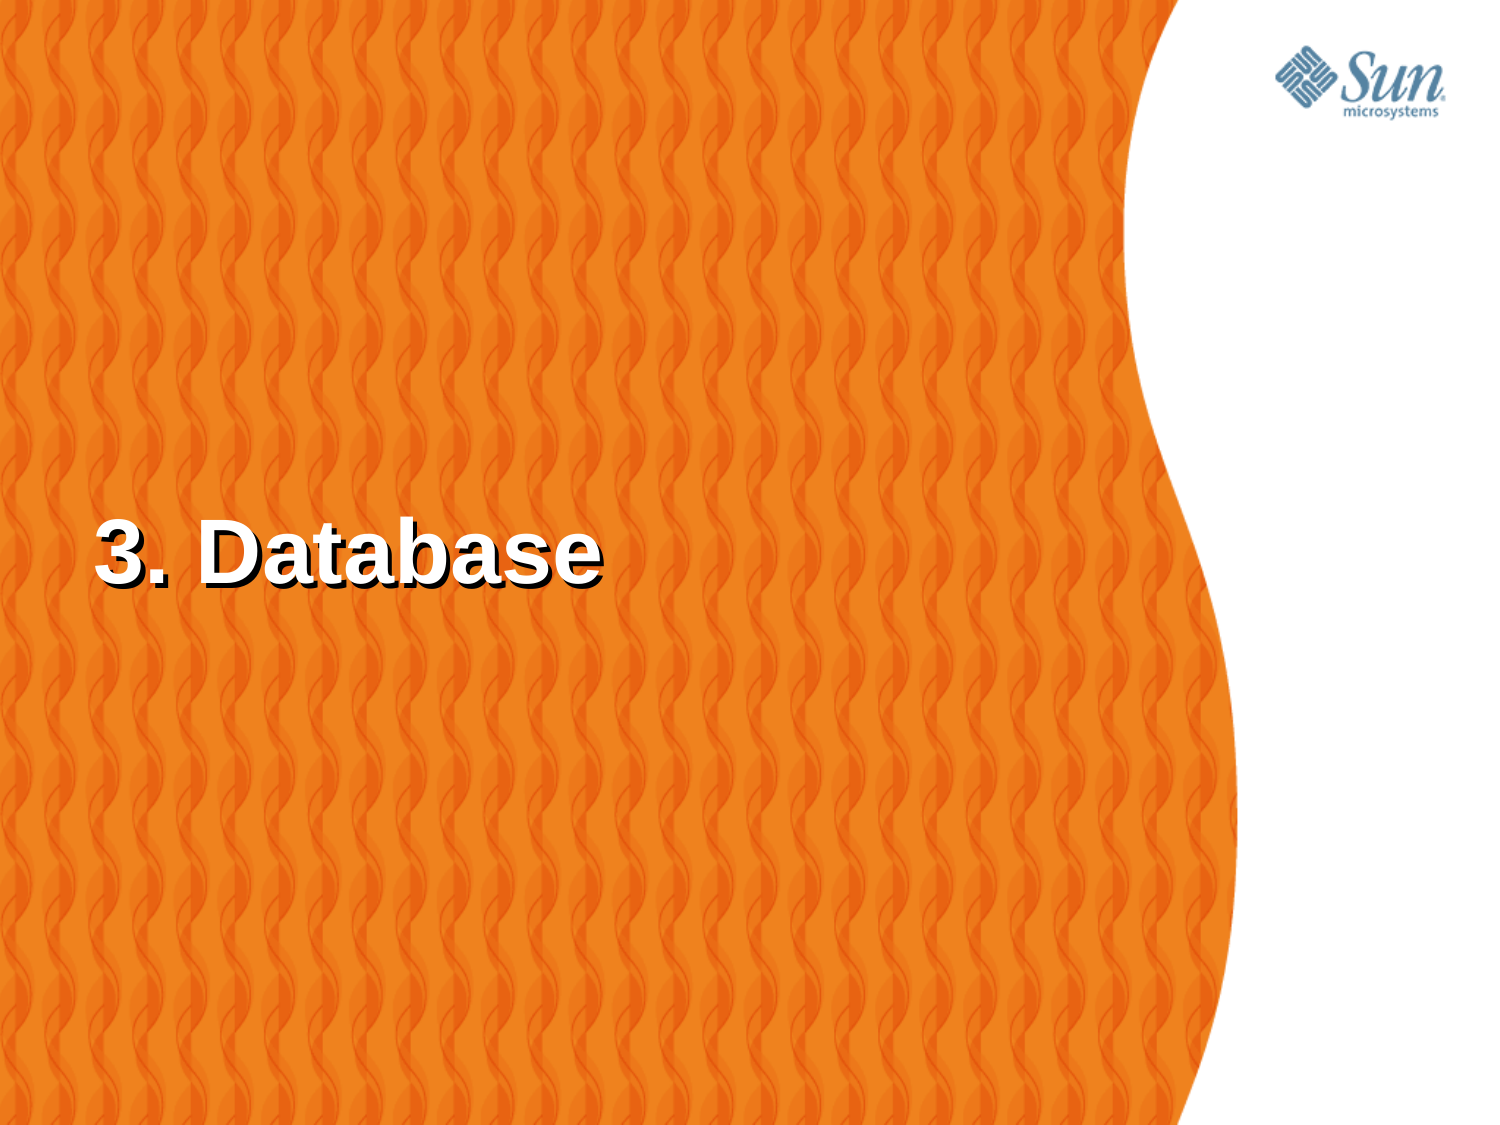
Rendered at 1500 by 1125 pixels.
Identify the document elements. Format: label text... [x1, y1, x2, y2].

title 3. Database [93, 487, 1059, 601]
picture [0, 0, 1500, 1125]
